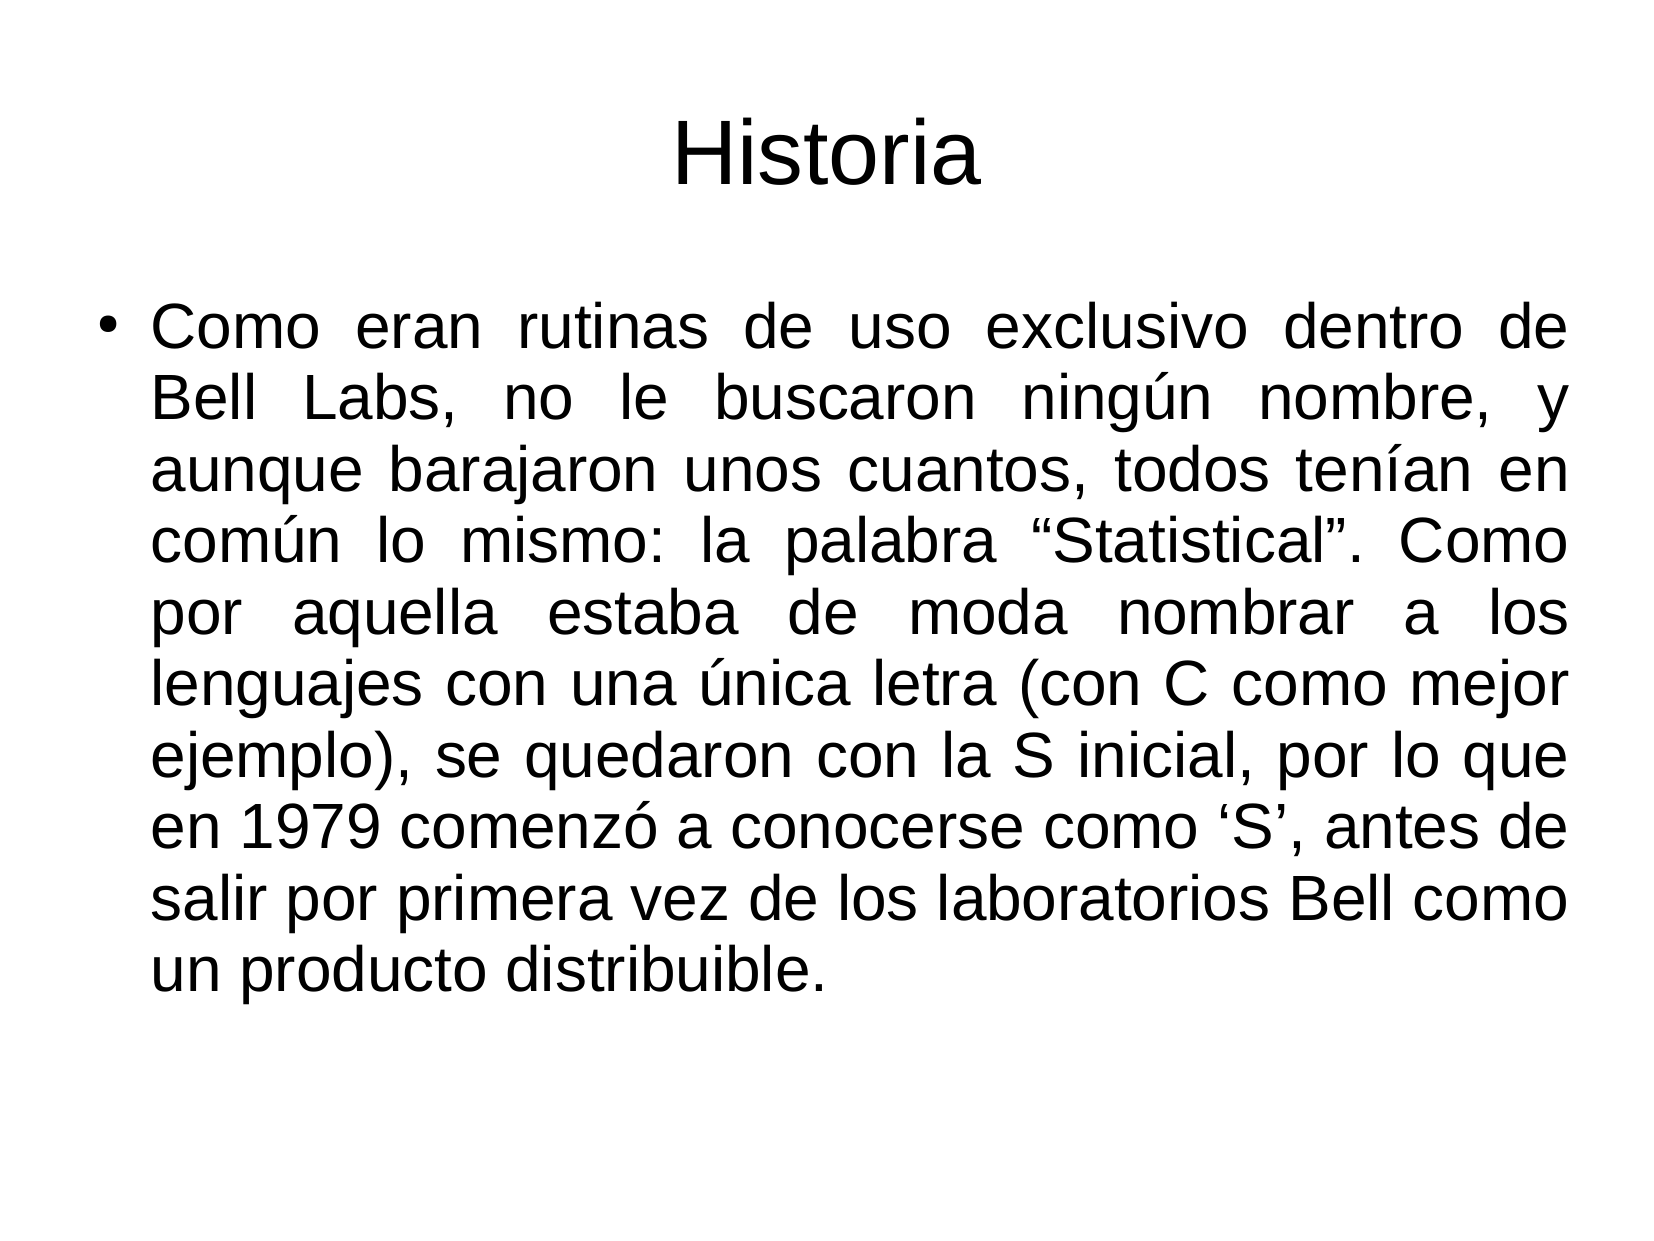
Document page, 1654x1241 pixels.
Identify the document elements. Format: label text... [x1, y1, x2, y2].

title Historia [82, 49, 1571, 257]
list Como eran rutinas de uso exclusivo dentro de Bell Labs, no le buscaron ningún nombre, y aunque barajaron unos cuantos, todos tenían en común lo mismo: la palabra “Statistical”. Como por aquella estaba de moda nombrar a los lenguajes con una única letra (con C como mejor ejemplo), se quedaron con la S inicial, por lo que en 1979 comenzó a conocerse como ‘S’, antes de salir por primera vez de los laboratorios Bell como un producto distribuible. [82, 290, 1571, 1010]
